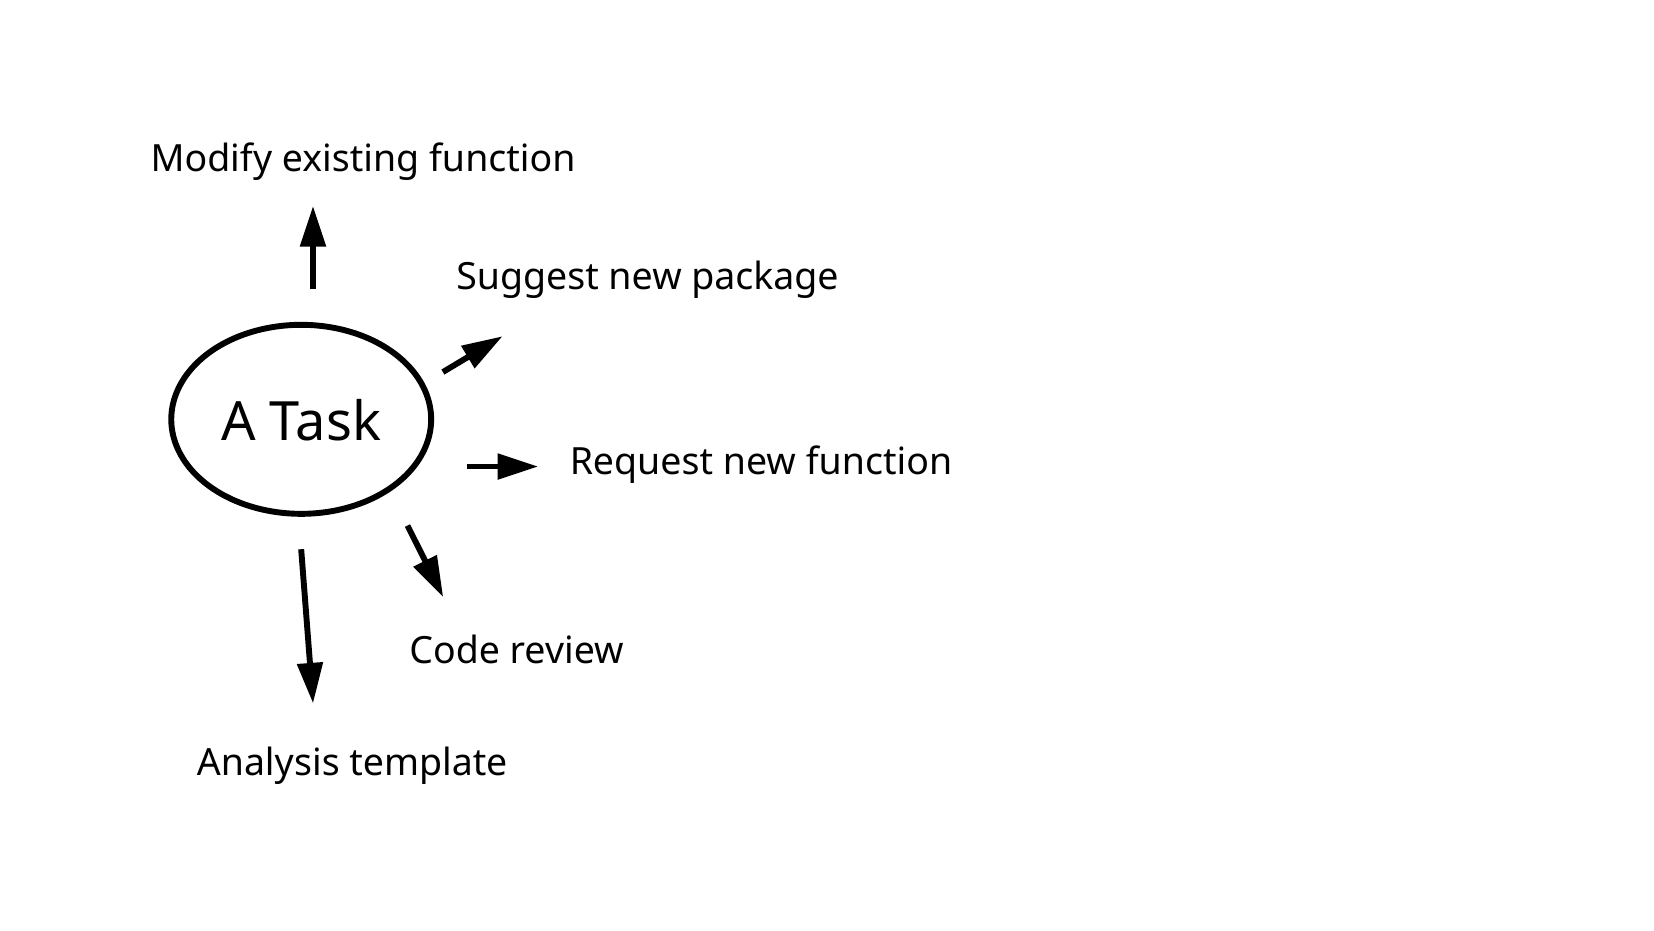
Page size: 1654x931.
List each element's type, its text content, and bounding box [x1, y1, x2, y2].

text_box Request new function [555, 426, 1031, 502]
text_box Suggest new package [441, 242, 908, 318]
text_box Modify existing function [135, 124, 669, 200]
text_box Analysis template [182, 728, 715, 804]
text_box A Task [171, 324, 432, 514]
text_box Code review [394, 615, 928, 691]
